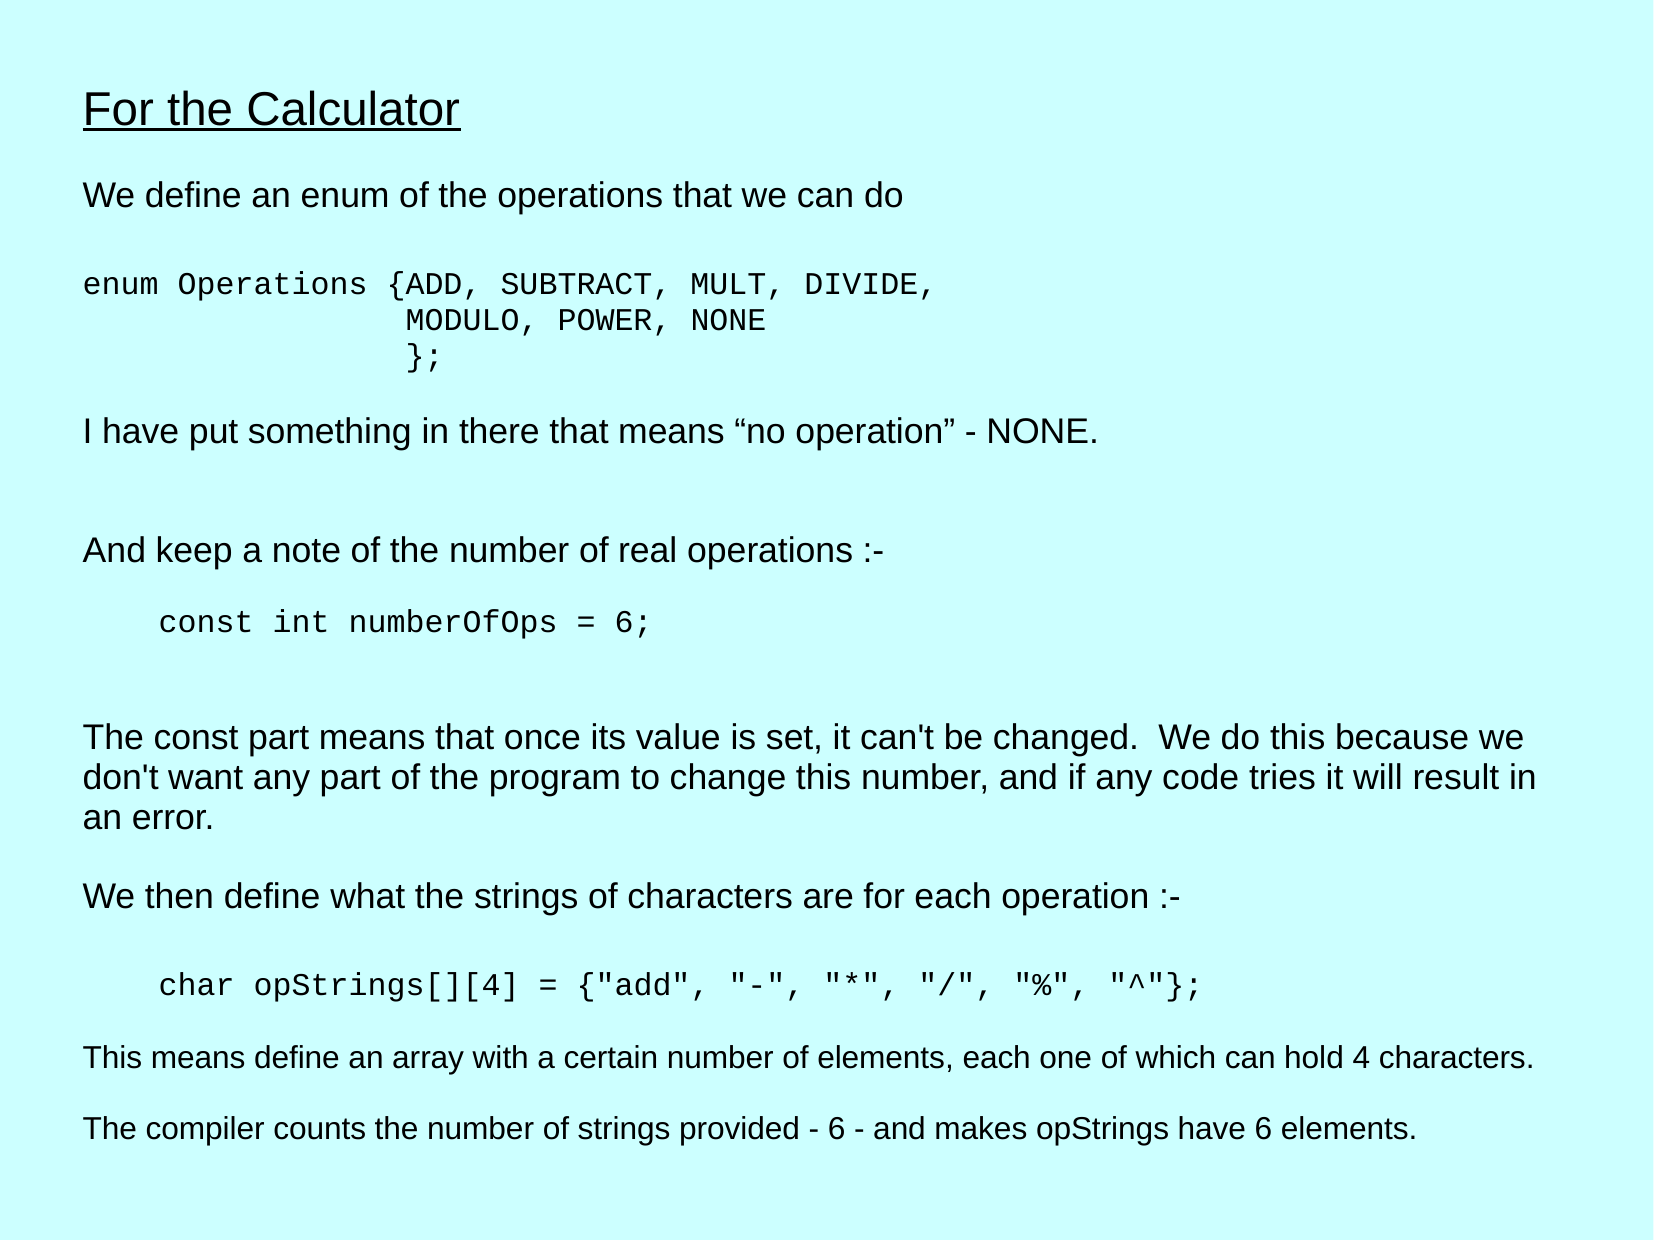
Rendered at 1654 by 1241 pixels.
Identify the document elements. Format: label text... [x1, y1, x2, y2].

subtitle For the Calculator We define an enum of the operations that we can do enum Operations {ADD, SUBTRACT, MULT, DIVIDE, MODULO, POWER, NONE }; I have put something in there that means “no operation” - NONE. And keep a note of the number of real operations :- const int numberOfOps = 6; The const part means that once its value is set, it can't be changed. We do this because we don't want any part of the program to change this number, and if any code tries it will result in an error. We then define what the strings of characters are for each operation :- char opStrings[][4] = {"add", "-", "*", "/", "%", "^"}; This means define an array with a certain number of elements, each one of which can hold 4 characters. The compiler counts the number of strings provided - 6 - and makes opStrings have 6 elements. [82, 82, 1583, 1158]
